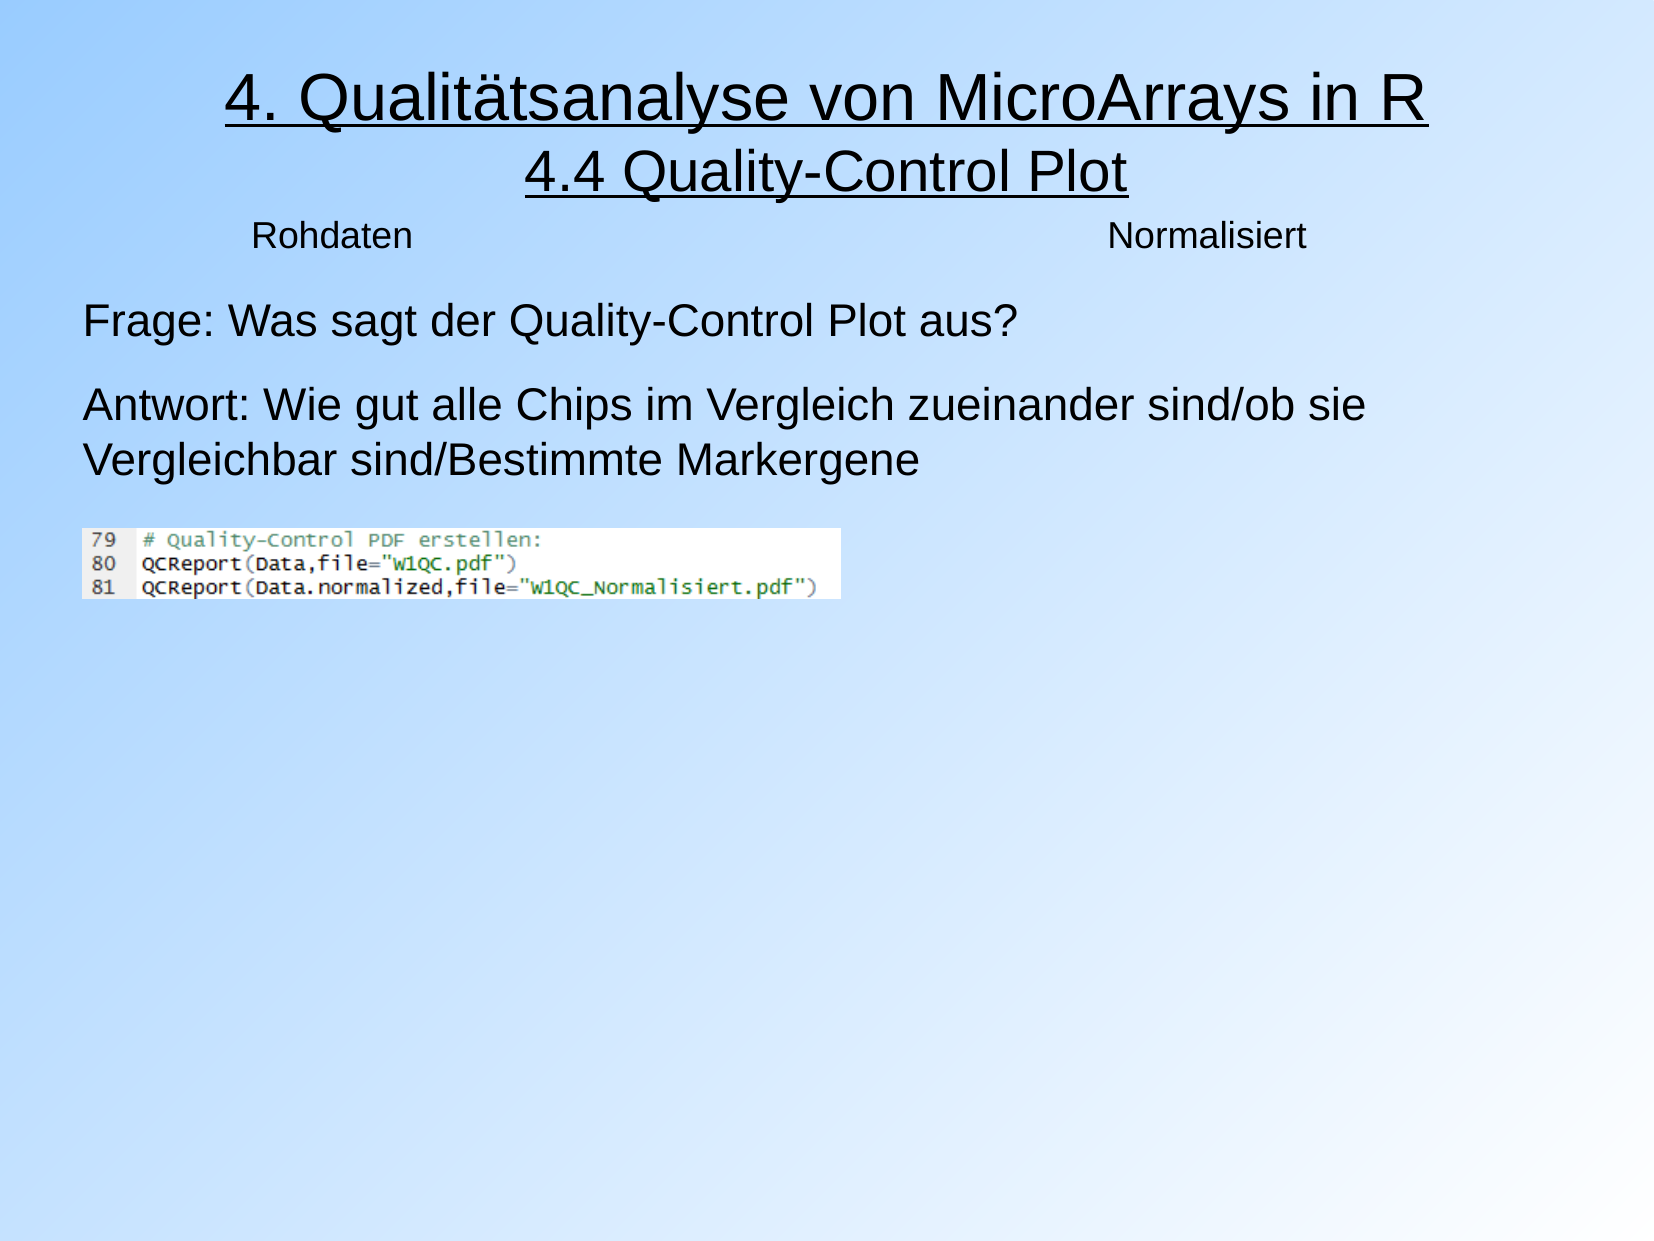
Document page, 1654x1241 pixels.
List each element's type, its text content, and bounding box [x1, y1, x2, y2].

text_box Normalisiert [1092, 206, 1329, 306]
text_box Rohdaten [236, 206, 502, 264]
list Frage: Was sagt der Quality-Control Plot aus? Antwort: Wie gut alle Chips im Vergleich zueinander sind/ob sie Vergleichbar sind/Bestimmte Markergene [82, 290, 1571, 1241]
title 4. Qualitätsanalyse von MicroArrays in R 4.4 Quality-Control Plot [0, 0, 1654, 257]
picture [82, 528, 841, 599]
